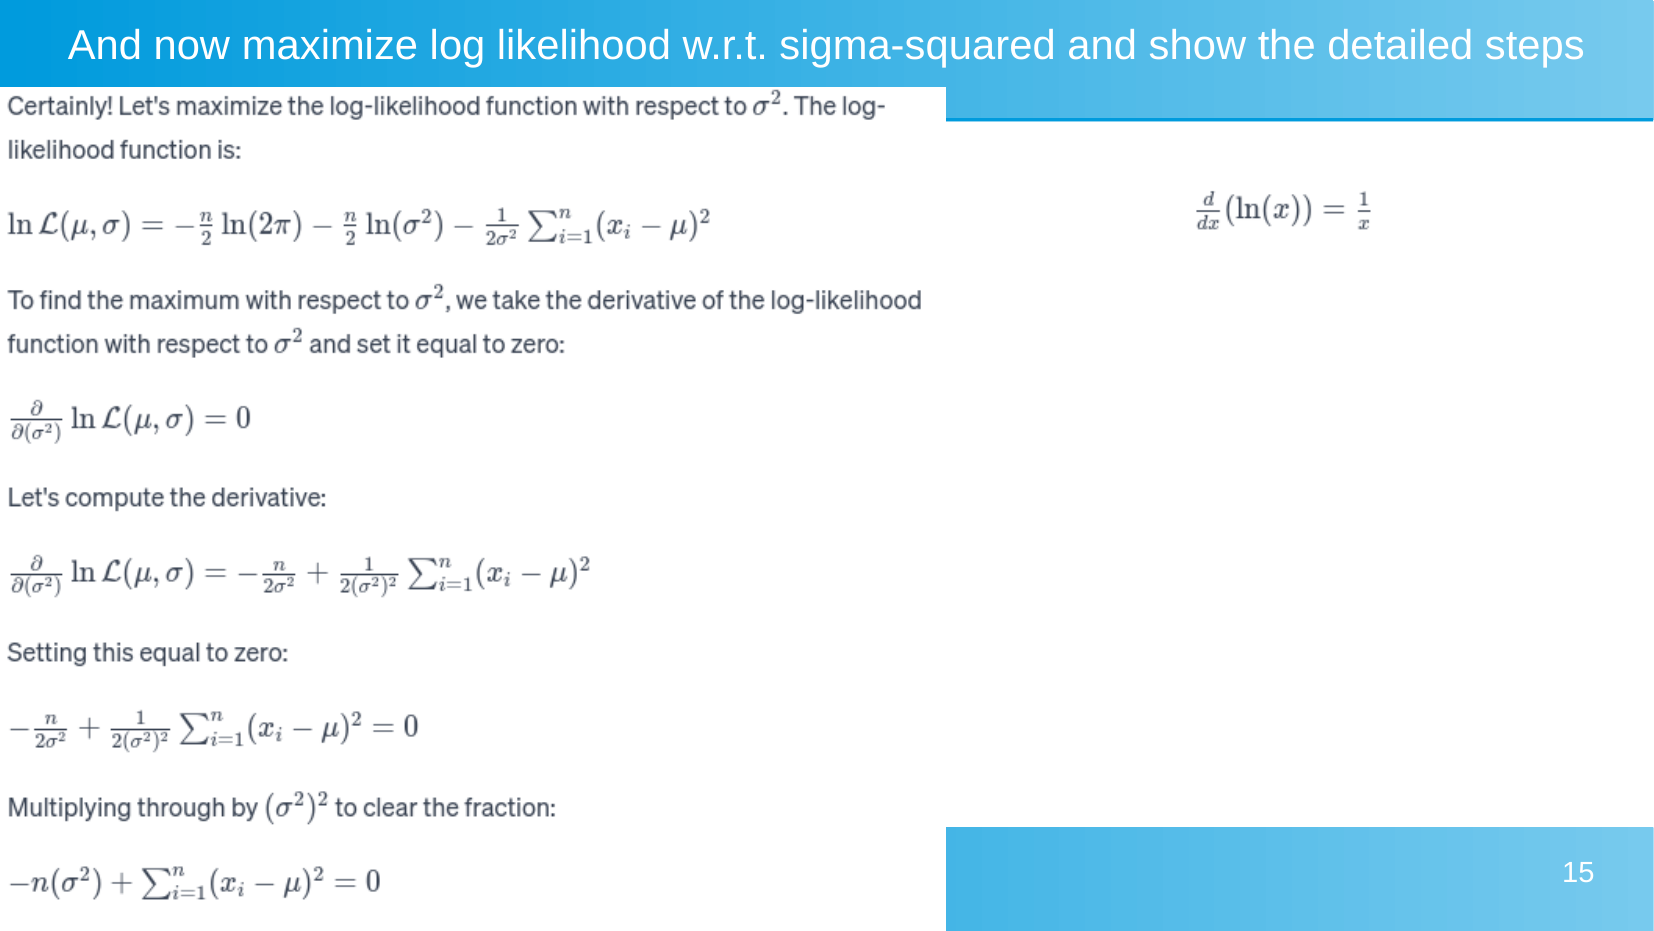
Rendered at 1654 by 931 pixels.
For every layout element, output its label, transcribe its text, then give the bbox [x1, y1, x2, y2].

picture [1192, 174, 1388, 263]
title And now maximize log likelihood w.r.t. sigma-squared and show the detailed steps [59, 5, 1595, 85]
picture [0, 87, 946, 931]
